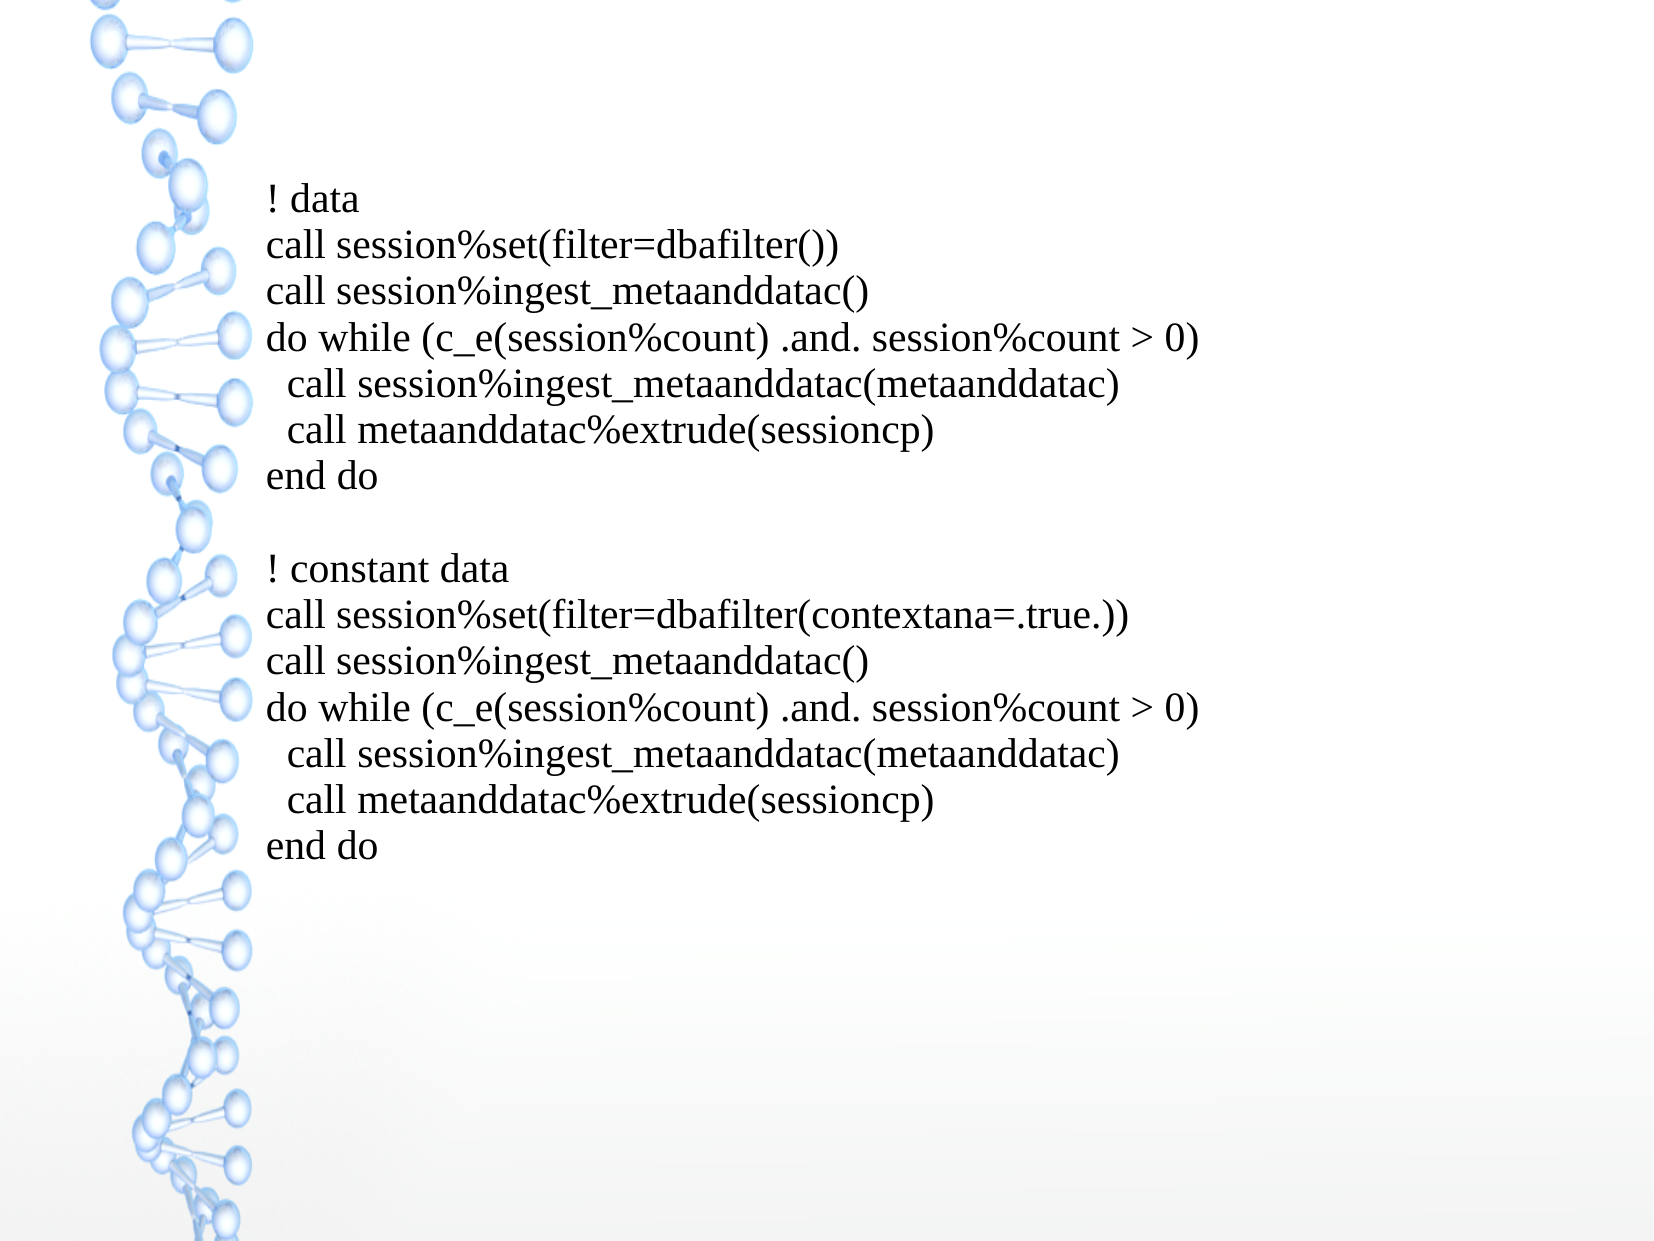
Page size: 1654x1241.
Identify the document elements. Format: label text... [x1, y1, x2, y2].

subtitle ! data call session%set(filter=dbafilter()) call session%ingest_metaanddatac() do while (c_e(session%count) .and. session%count > 0) call session%ingest_metaanddatac(metaanddatac) call metaanddatac%extrude(sessioncp) end do ! constant data call session%set(filter=dbafilter(contextana=.true.)) call session%ingest_metaanddatac() do while (c_e(session%count) .and. session%count > 0) call session%ingest_metaanddatac(metaanddatac) call metaanddatac%extrude(sessioncp) end do [265, 47, 1595, 997]
picture [0, 0, 1654, 1241]
